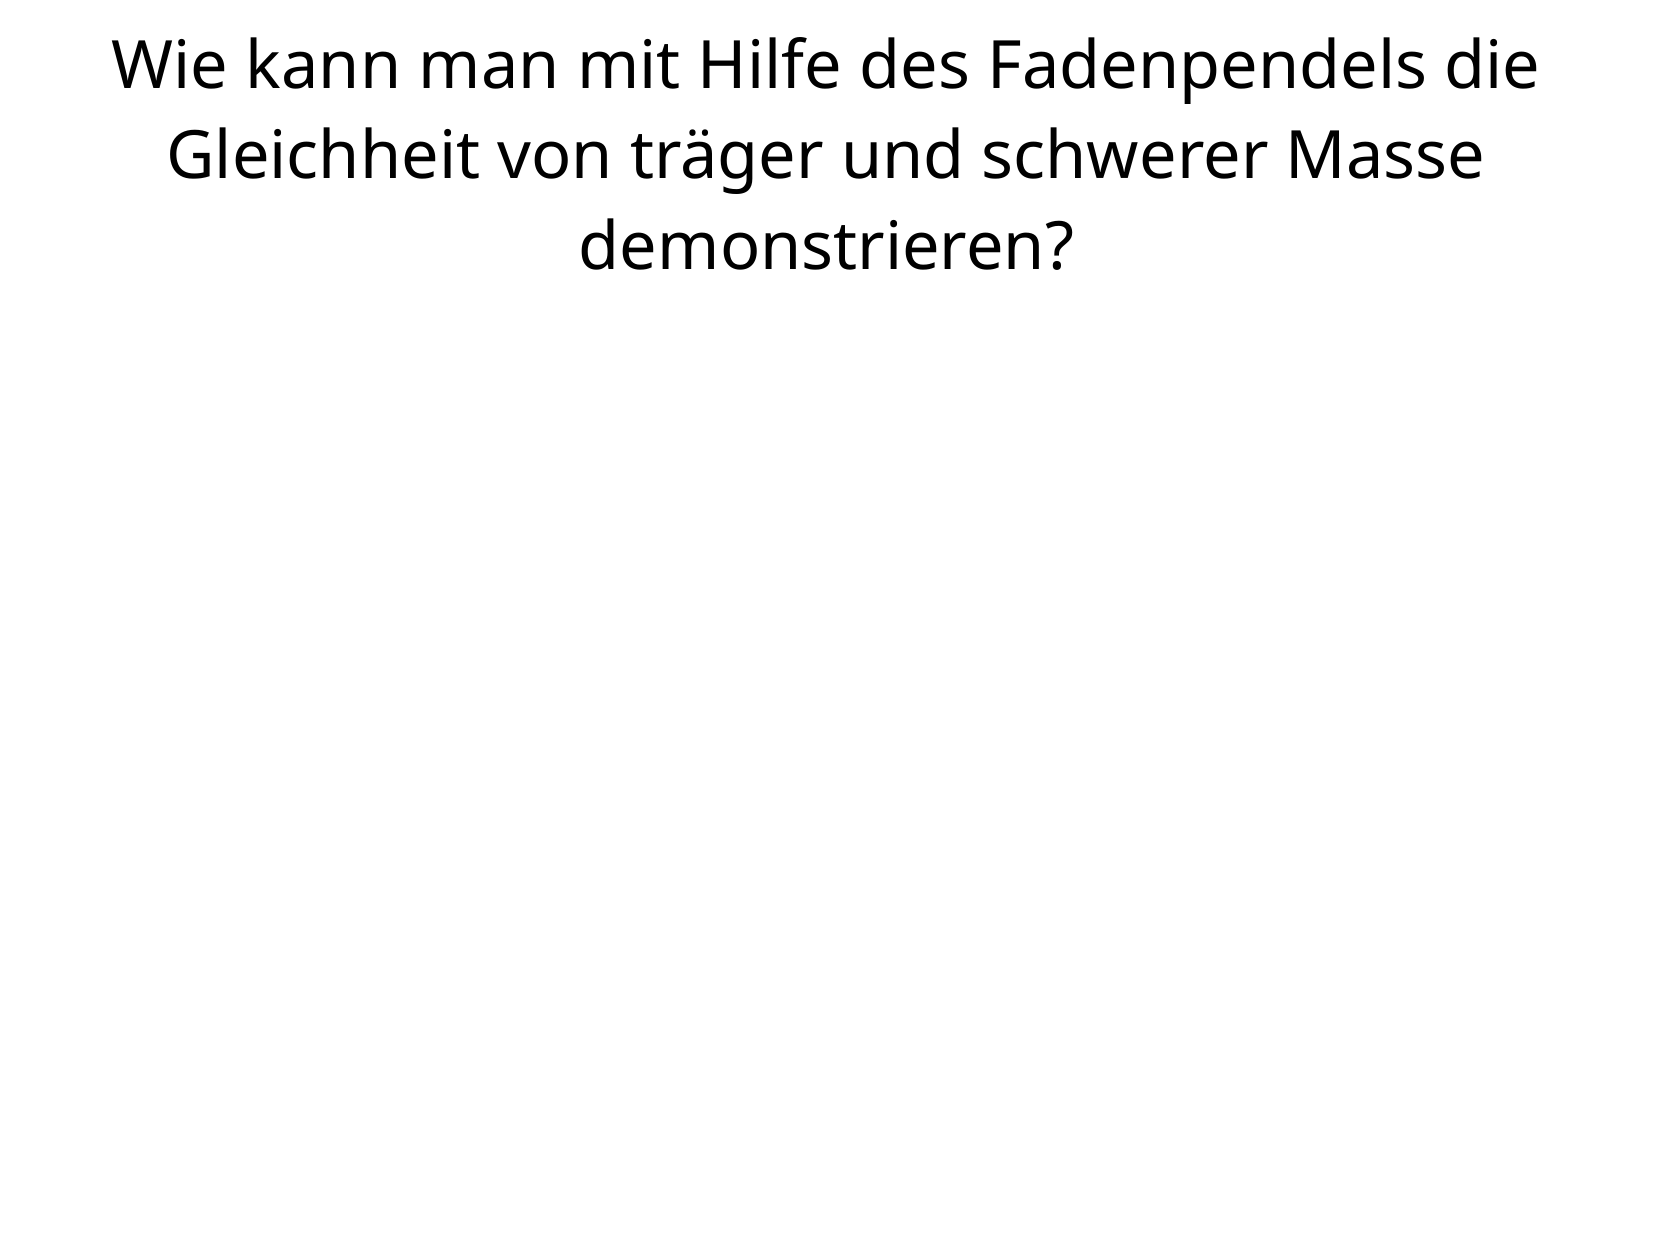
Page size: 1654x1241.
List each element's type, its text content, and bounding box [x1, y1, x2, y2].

title Wie kann man mit Hilfe des Fadenpendels die Gleichheit von träger und schwerer Masse demonstrieren? [82, 20, 1571, 286]
